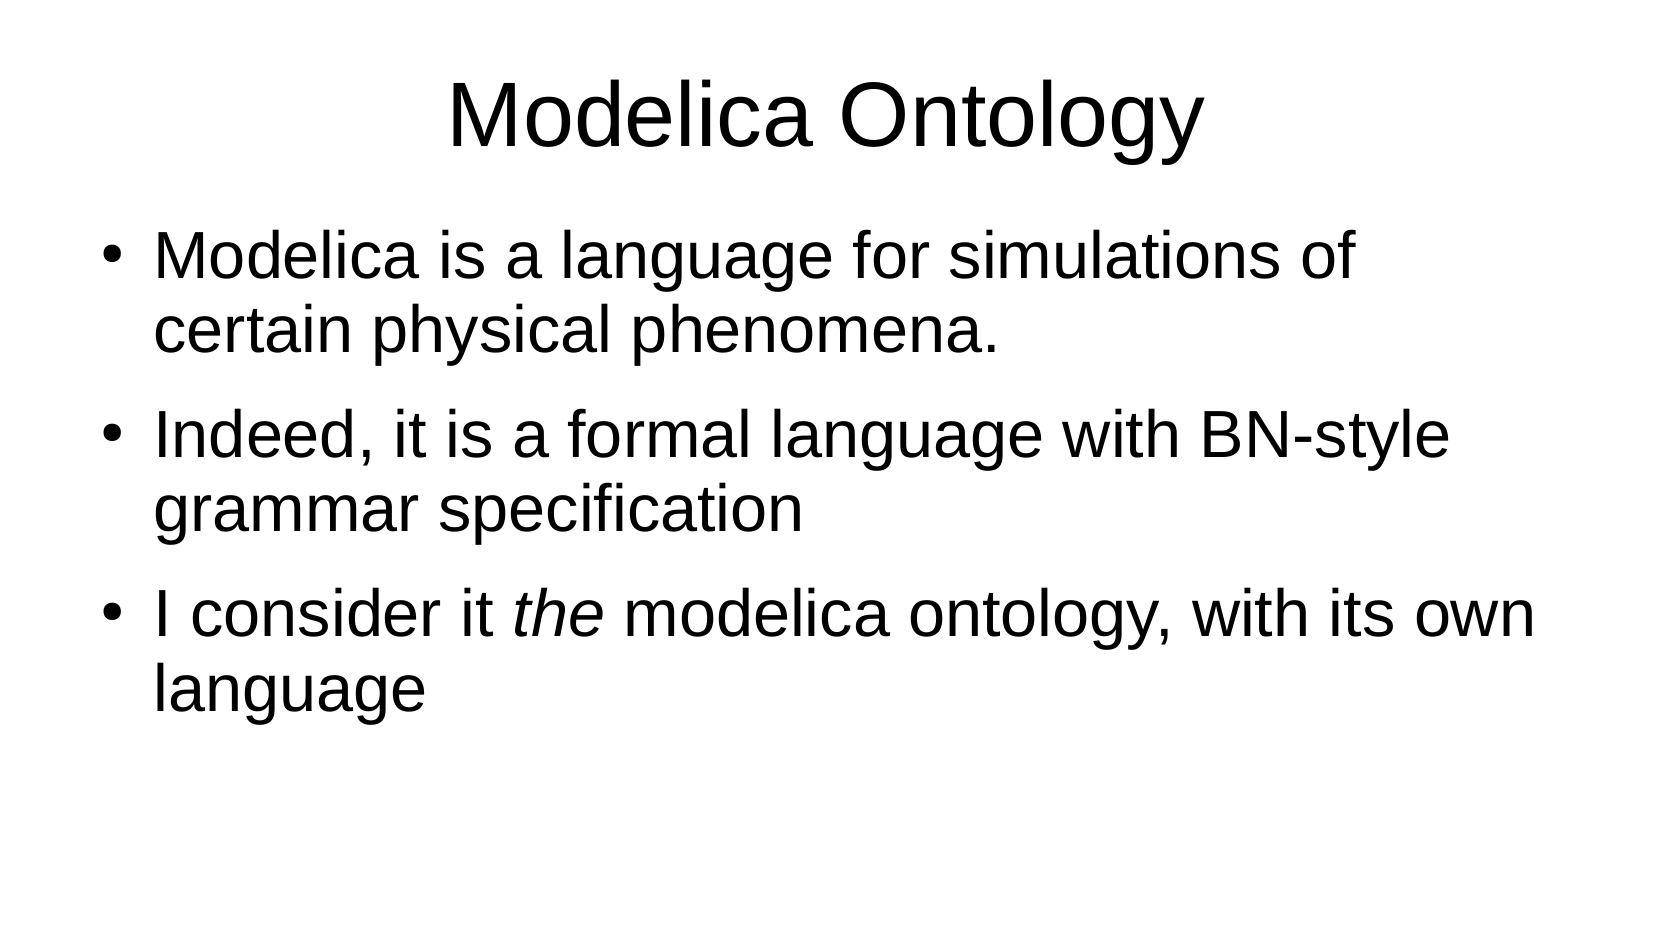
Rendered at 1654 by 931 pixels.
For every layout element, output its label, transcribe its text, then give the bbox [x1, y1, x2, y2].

title Modelica Ontology [82, 37, 1571, 193]
list Modelica is a language for simulations of certain physical phenomena. Indeed, it is a formal language with BN-style grammar specification I consider it the modelica ontology, with its own language [82, 217, 1571, 758]
